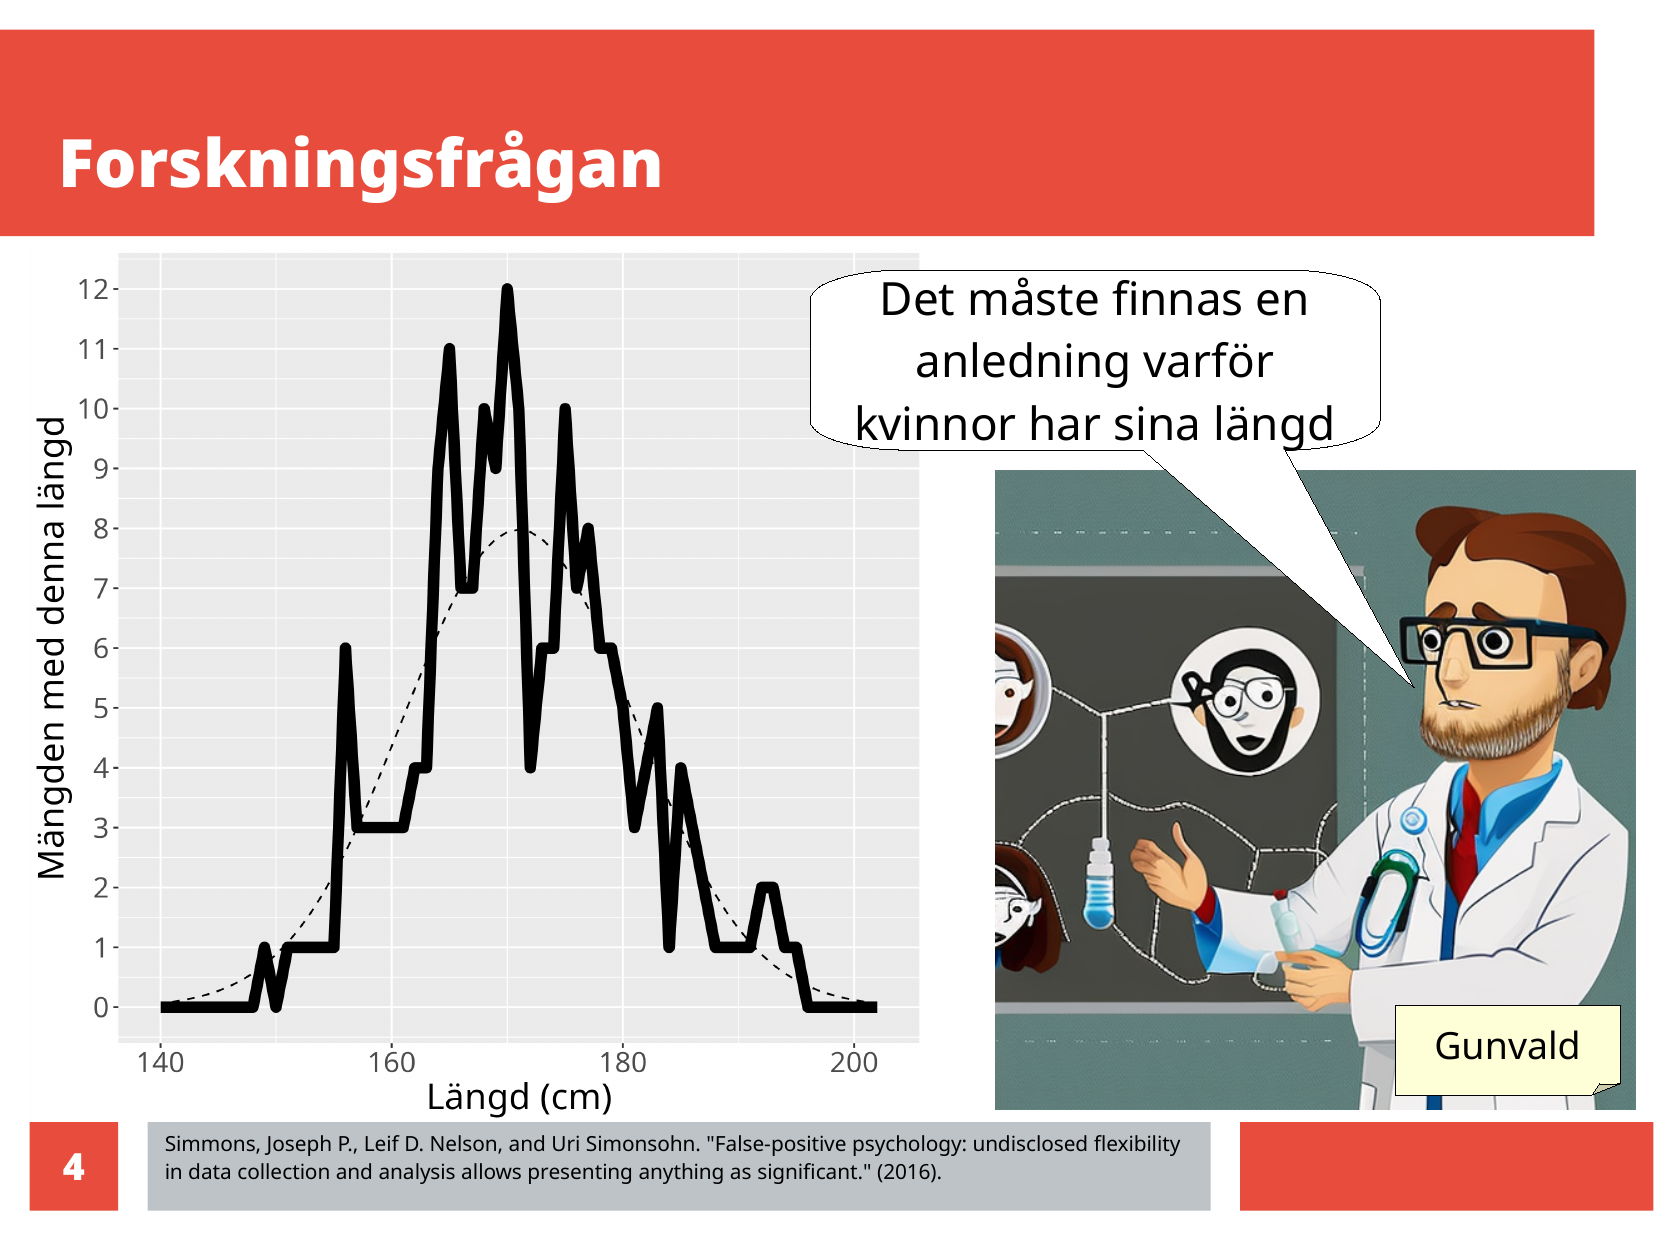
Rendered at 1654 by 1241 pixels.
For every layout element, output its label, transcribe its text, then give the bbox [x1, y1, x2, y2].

text_box Gunvald [1395, 1005, 1621, 1096]
text_box Simmons, Joseph P., Leif D. Nelson, and Uri Simonsohn. "False-positive psychology: undisclosed flexibility in data collection and analysis allows presenting anything as significant." (2016). [150, 1121, 1201, 1201]
picture [28, 243, 929, 1120]
picture [995, 470, 1636, 1111]
text_box Det måste finnas en anledning varför kvinnor har sina längd [810, 270, 1415, 688]
title Forskningsfrågan [59, 59, 1595, 207]
